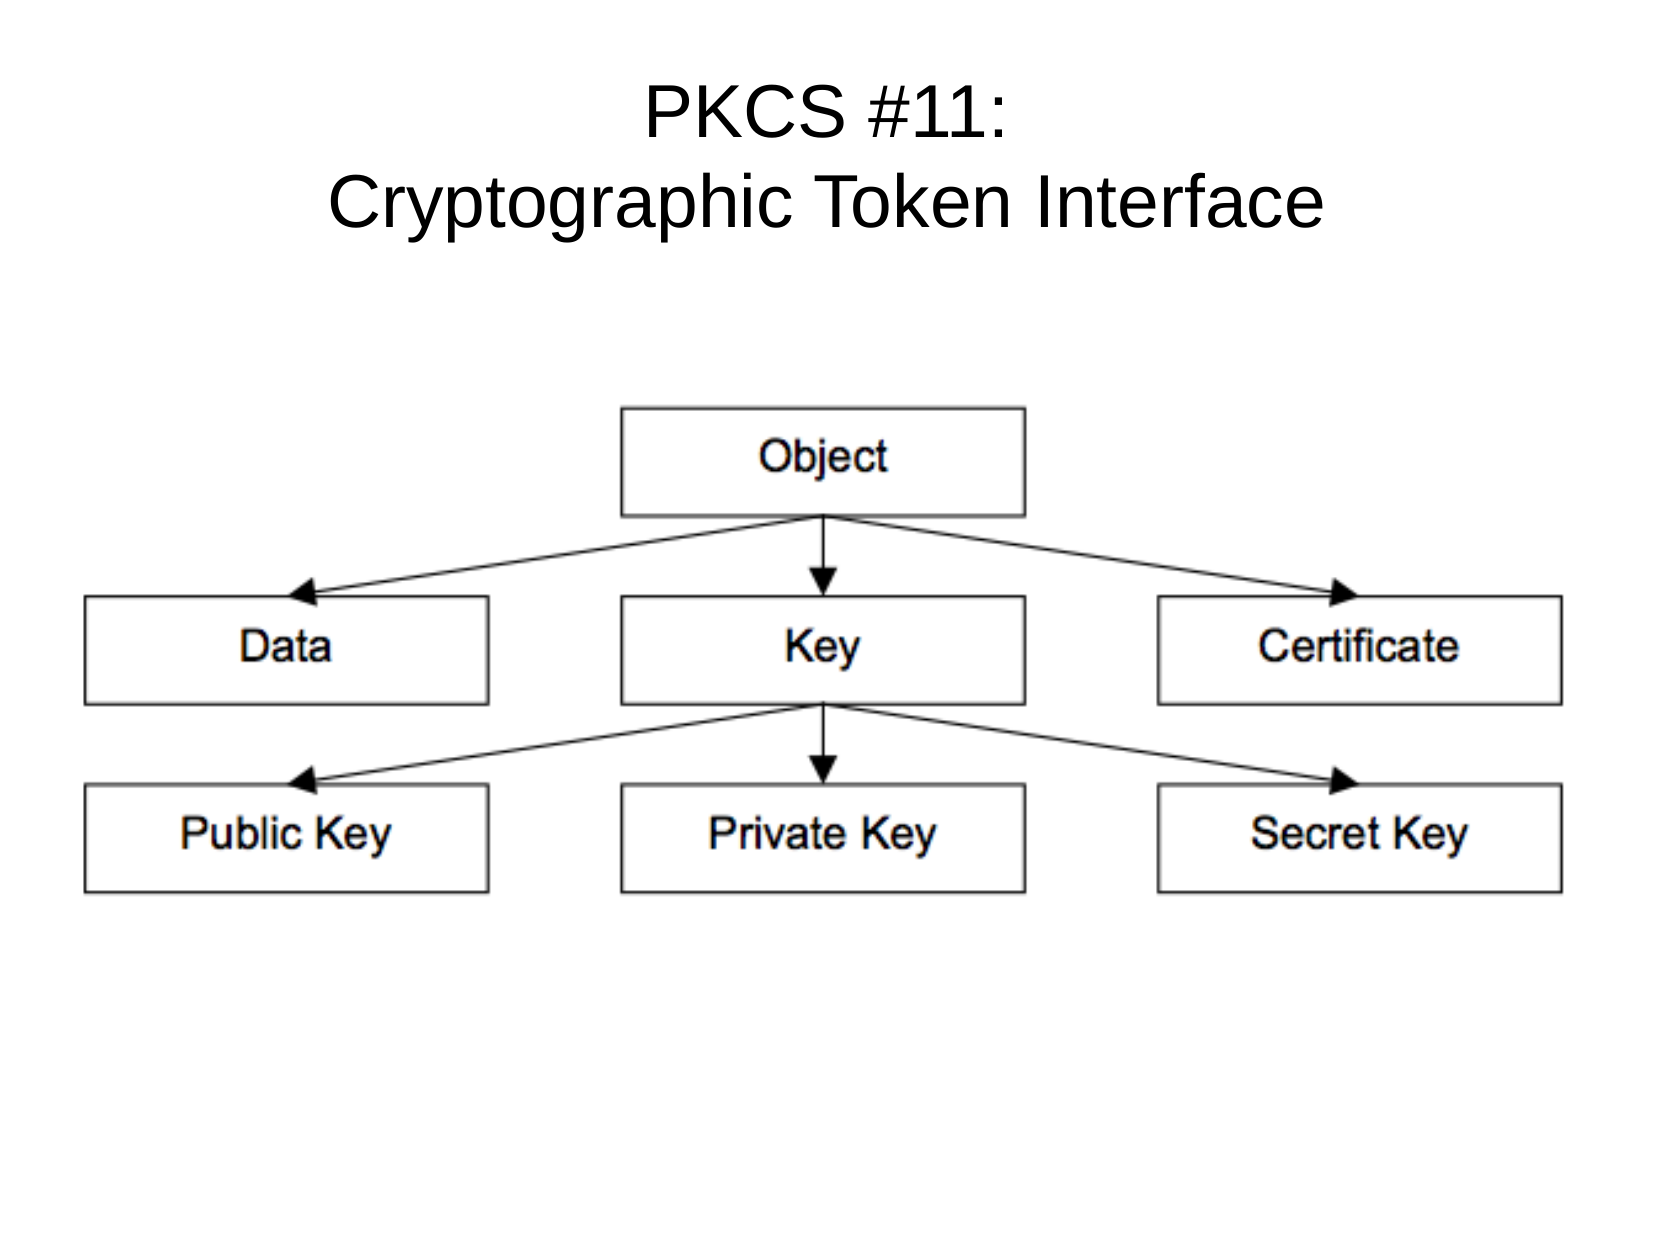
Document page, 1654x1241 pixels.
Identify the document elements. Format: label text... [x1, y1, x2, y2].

title PKCS #11: Cryptographic Token Interface [82, 49, 1571, 257]
picture [82, 401, 1571, 899]
